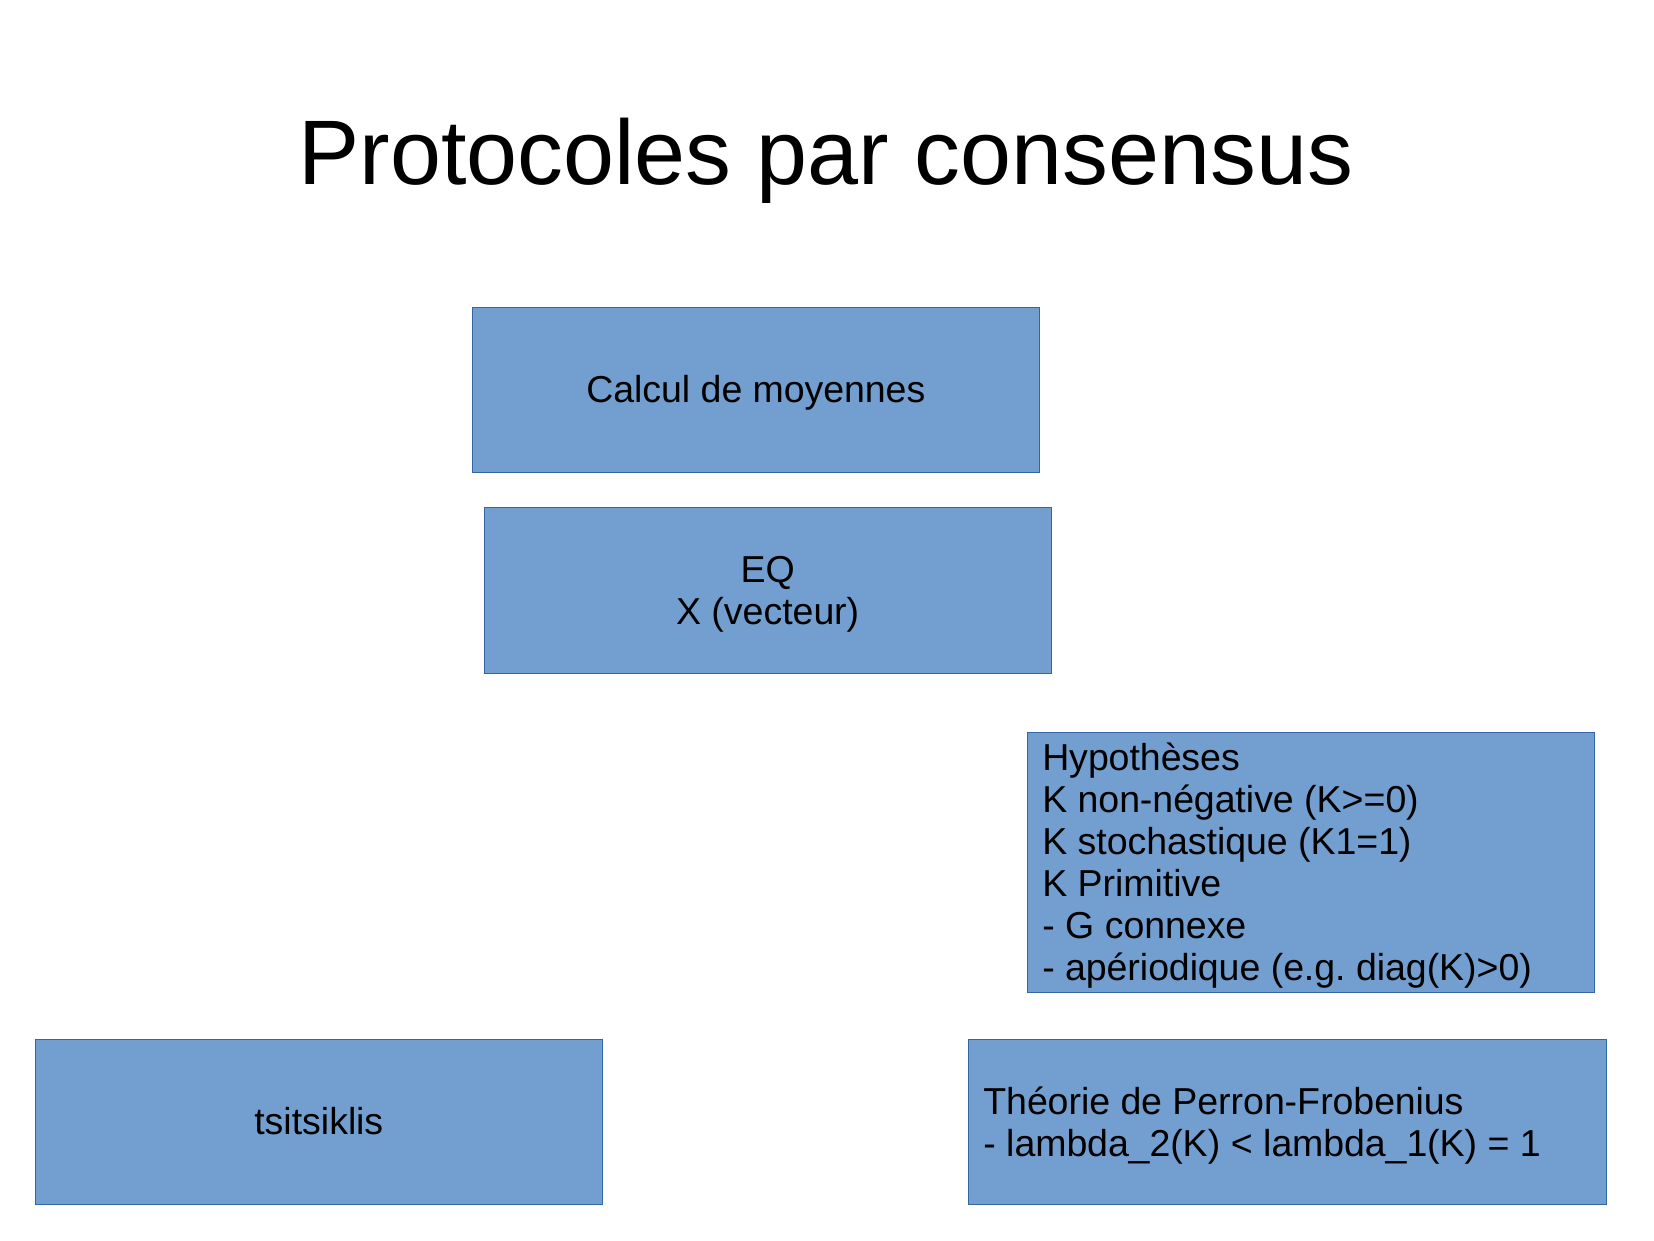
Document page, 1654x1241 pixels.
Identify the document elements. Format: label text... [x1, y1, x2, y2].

text_box Calcul de moyennes [472, 307, 1040, 473]
text_box tsitsiklis [35, 1039, 603, 1205]
text_box Théorie de Perron-Frobenius - lambda_2(K) < lambda_1(K) = 1 [968, 1039, 1607, 1205]
text_box EQ X (vecteur) [484, 507, 1052, 674]
text_box Hypothèses K non-négative (K>=0) K stochastique (K1=1) K Primitive - G connexe - apériodique (e.g. diag(K)>0) [1027, 732, 1595, 993]
title Protocoles par consensus [82, 49, 1571, 257]
